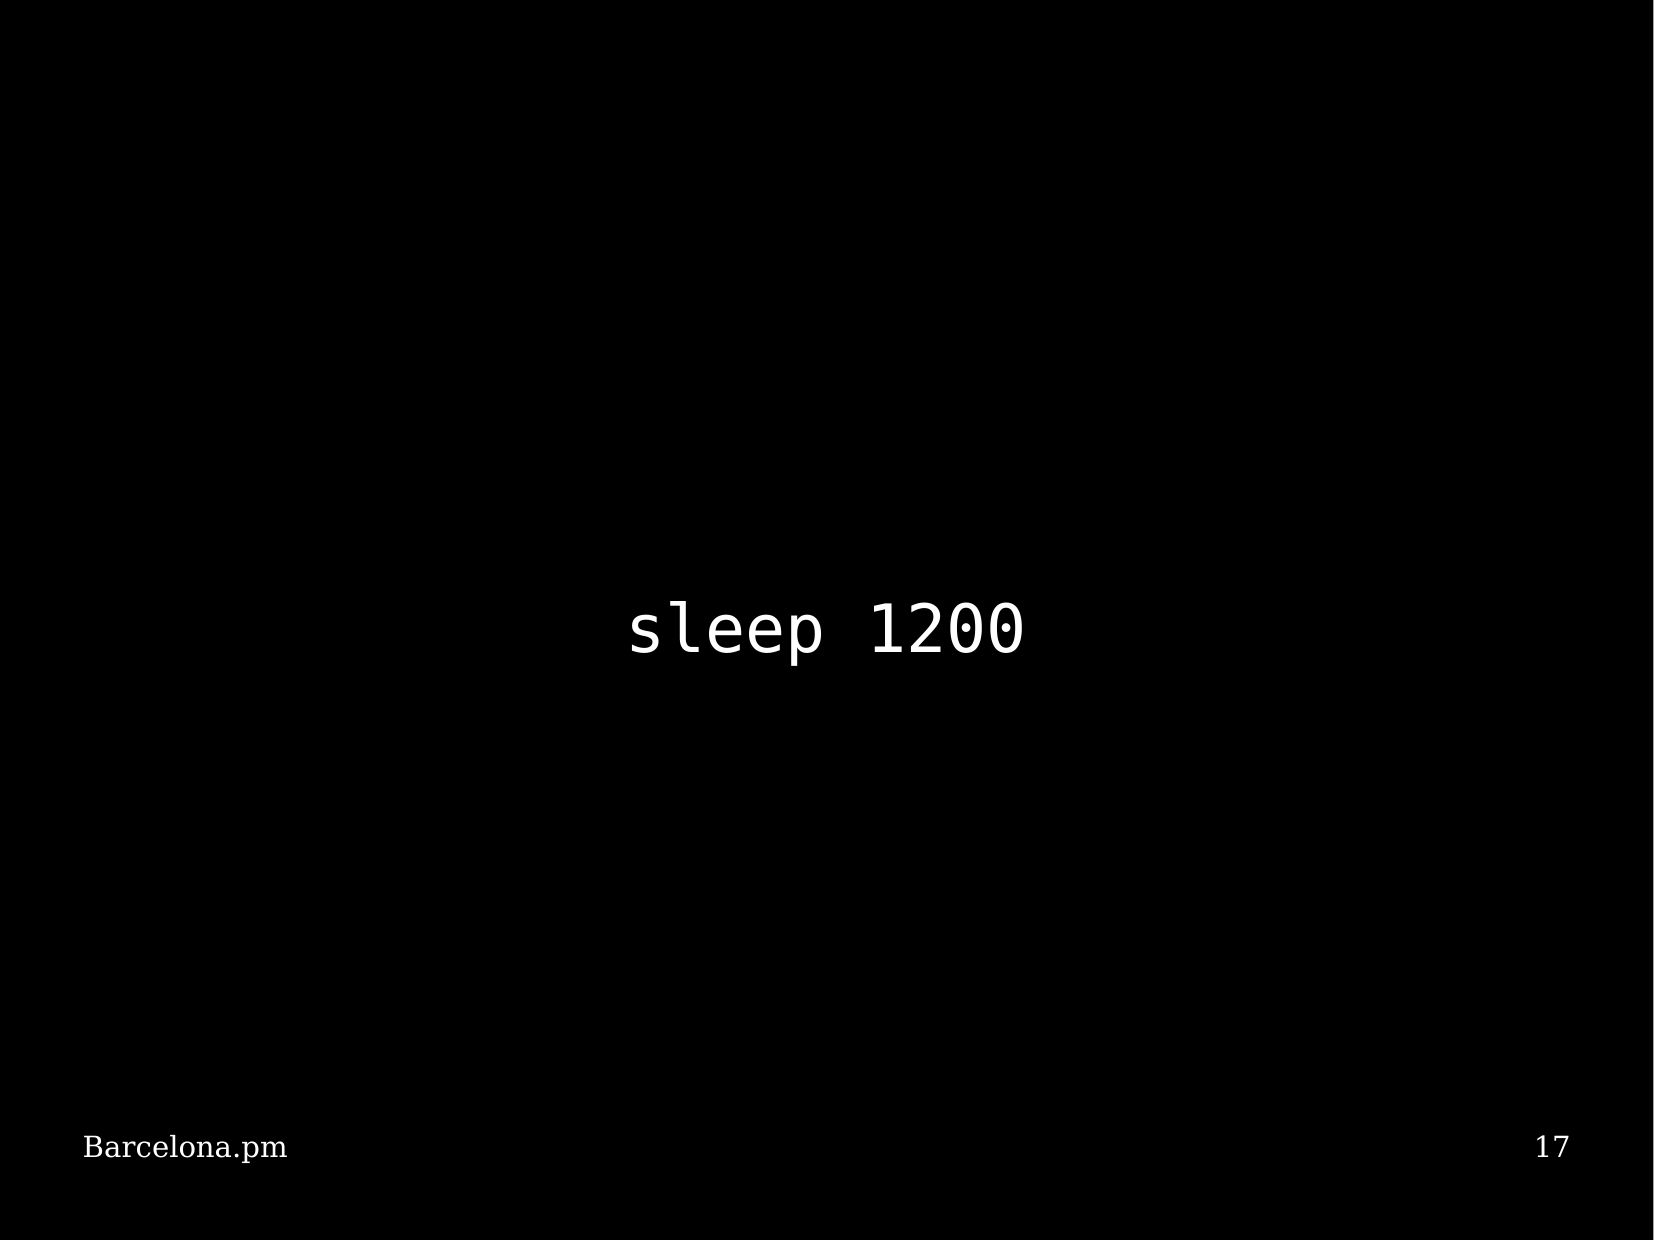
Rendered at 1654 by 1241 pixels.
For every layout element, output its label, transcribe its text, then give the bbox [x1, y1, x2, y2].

title sleep 1200 [162, 561, 1492, 680]
